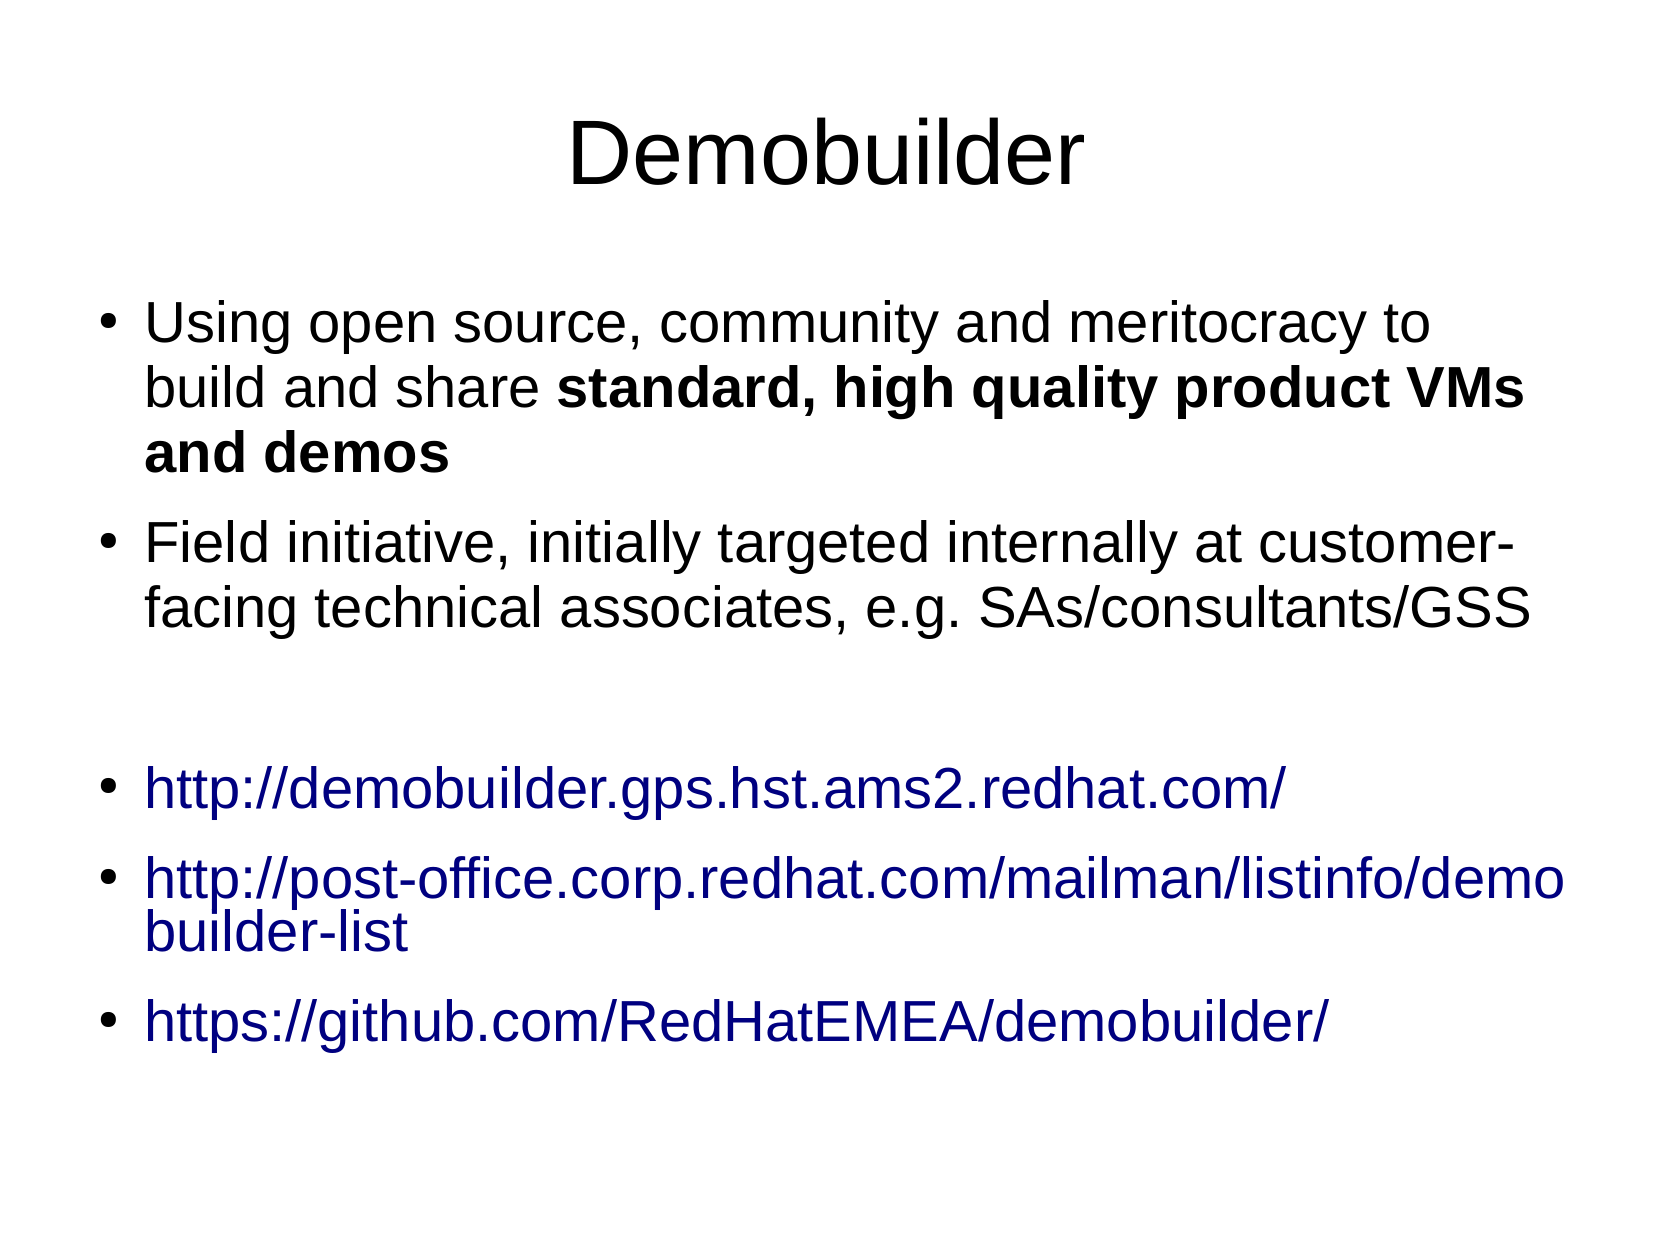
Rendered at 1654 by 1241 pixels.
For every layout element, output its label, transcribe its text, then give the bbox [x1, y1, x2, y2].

title Demobuilder [82, 49, 1571, 257]
list Using open source, community and meritocracy to build and share standard, high quality product VMs and demos Field initiative, initially targeted internally at customer-facing technical associates, e.g. SAs/consultants/GSS http://demobuilder.gps.hst.ams2.redhat.com/ http://post-office.corp.redhat.com/mailman/listinfo/demobuilder-list https://github.com/RedHatEMEA/demobuilder/ [82, 290, 1571, 1010]
